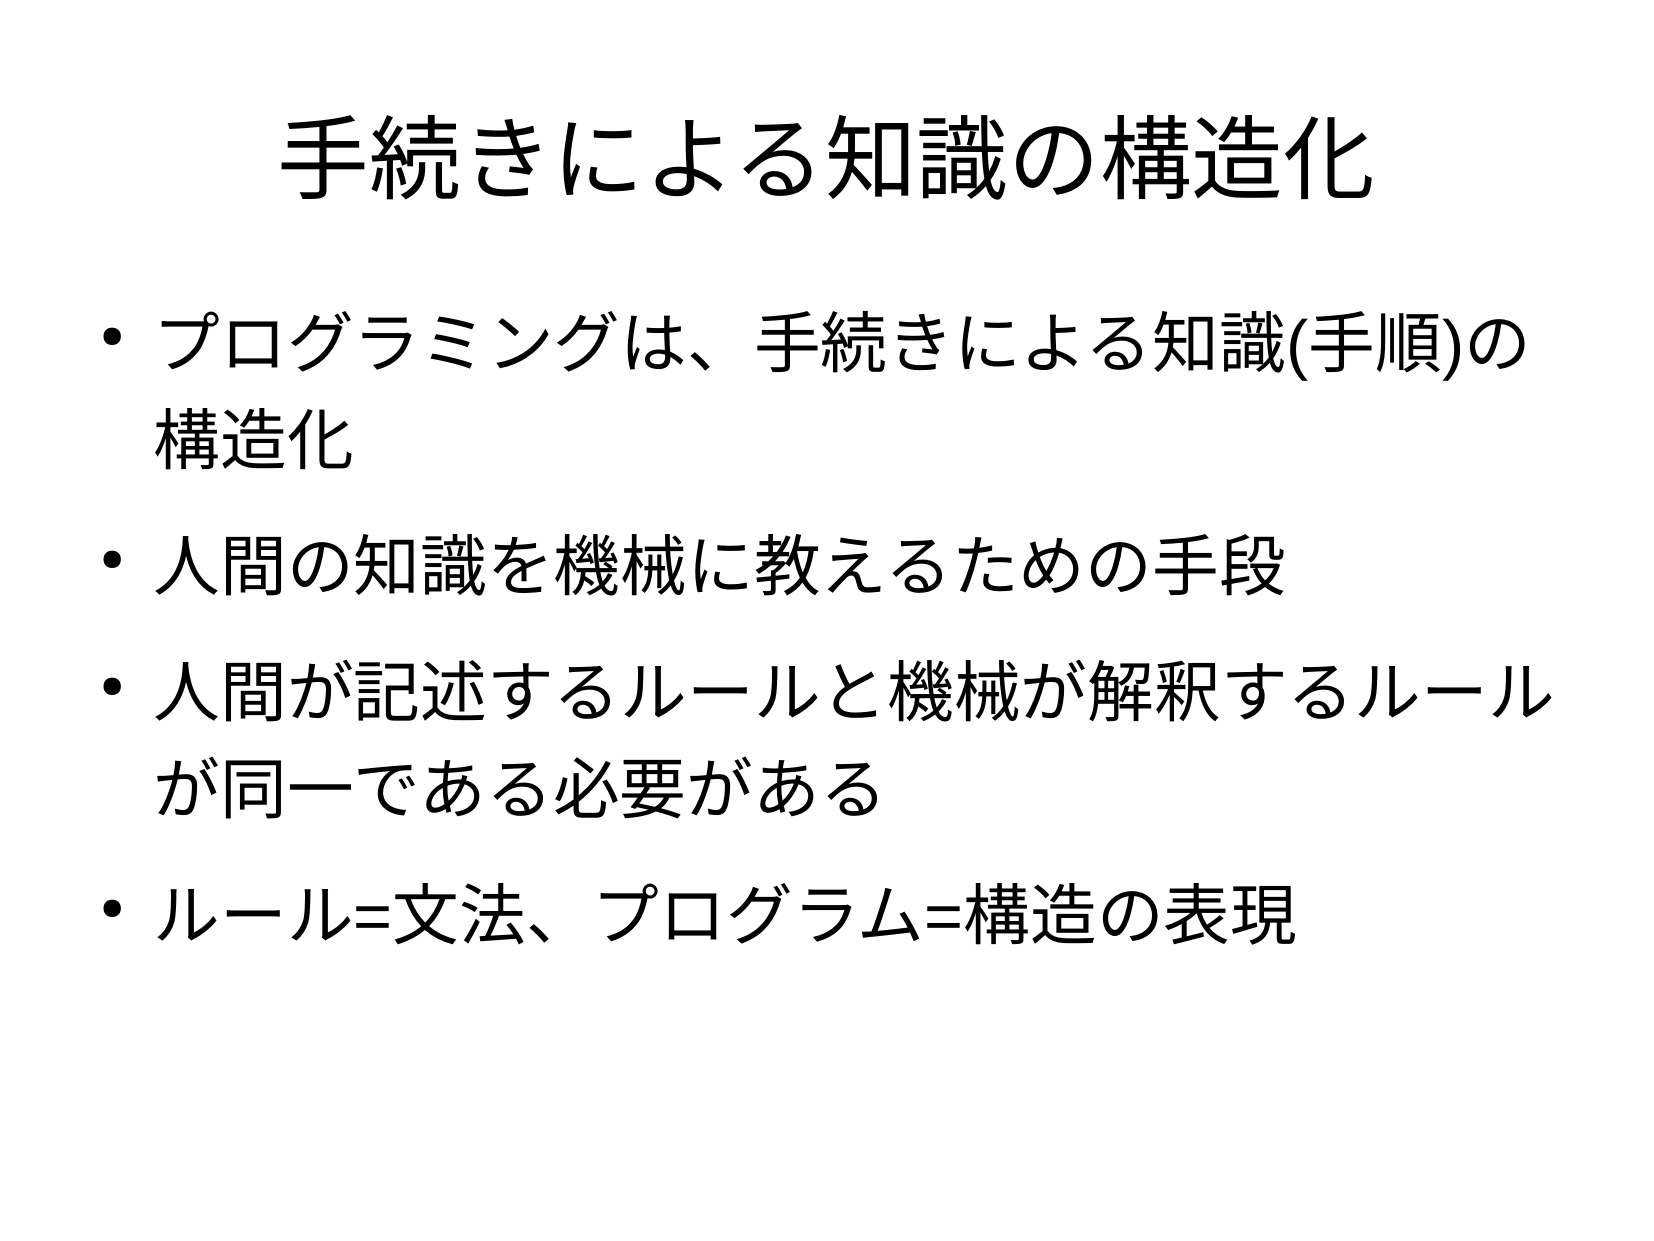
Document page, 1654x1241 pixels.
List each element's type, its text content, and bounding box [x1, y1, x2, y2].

list プログラミングは、手続きによる知識(手順)の構造化 人間の知識を機械に教えるための手段 人間が記述するルールと機械が解釈するルールが同一である必要がある ルール=文法、プログラム=構造の表現 [82, 290, 1571, 1109]
title 手続きによる知識の構造化 [82, 49, 1571, 257]
